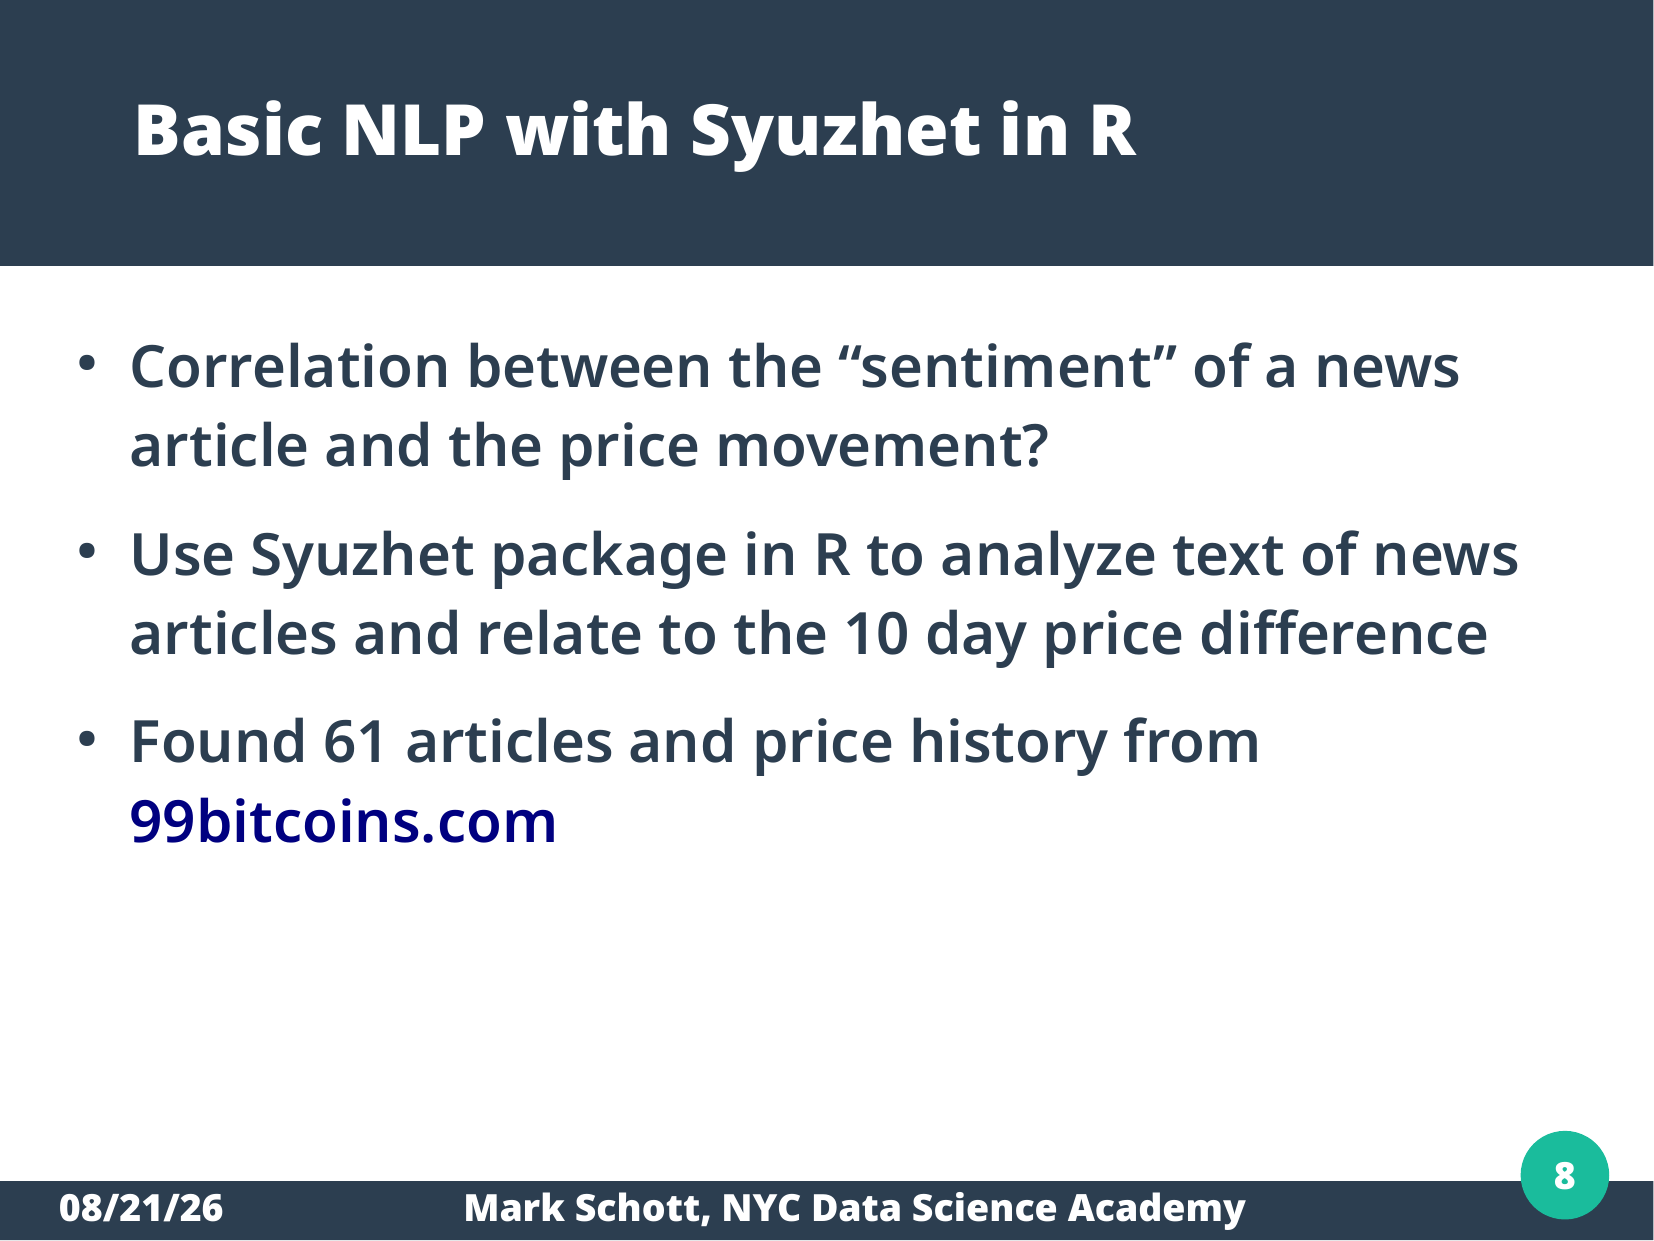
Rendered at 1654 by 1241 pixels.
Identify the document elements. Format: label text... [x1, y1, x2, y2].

title Basic NLP with Syuzhet in R [58, 49, 1595, 207]
list Correlation between the “sentiment” of a news article and the price movement? Use Syuzhet package in R to analyze text of news articles and relate to the 10 day price difference Found 61 articles and price history from 99bitcoins.com [58, 324, 1595, 1152]
